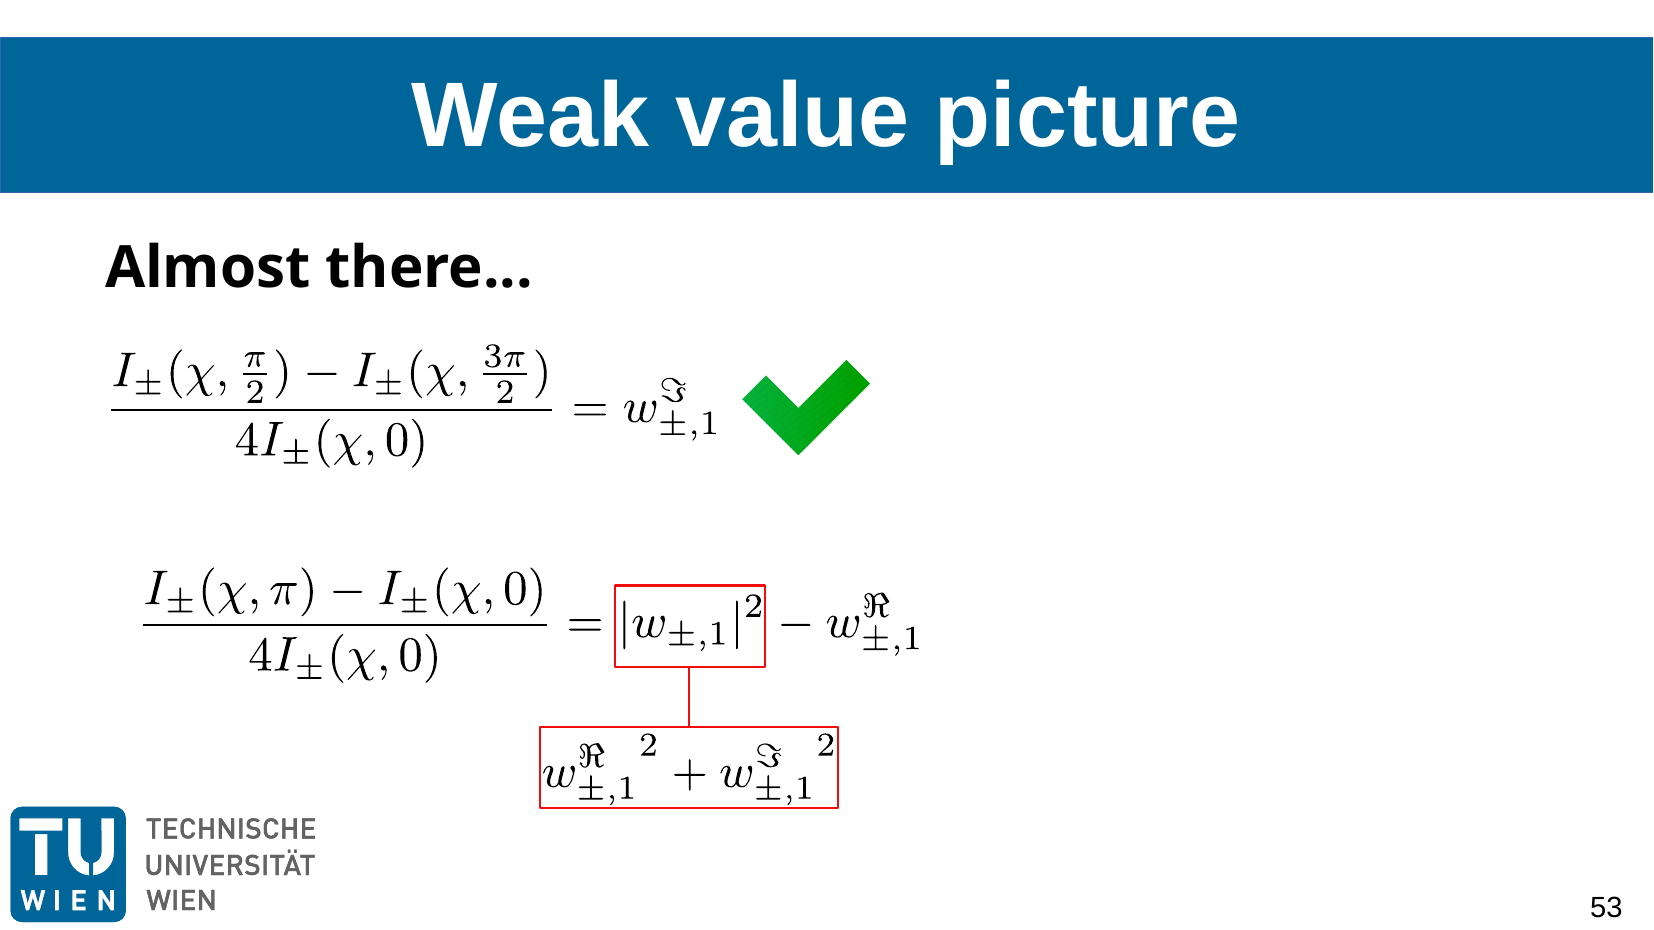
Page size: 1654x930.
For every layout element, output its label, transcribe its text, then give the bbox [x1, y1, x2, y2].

picture [616, 587, 764, 666]
list Almost there... [105, 225, 1593, 316]
picture [105, 338, 726, 471]
picture [125, 559, 924, 689]
picture [742, 359, 871, 456]
picture [541, 728, 837, 807]
title Weak value picture [0, 37, 1653, 193]
